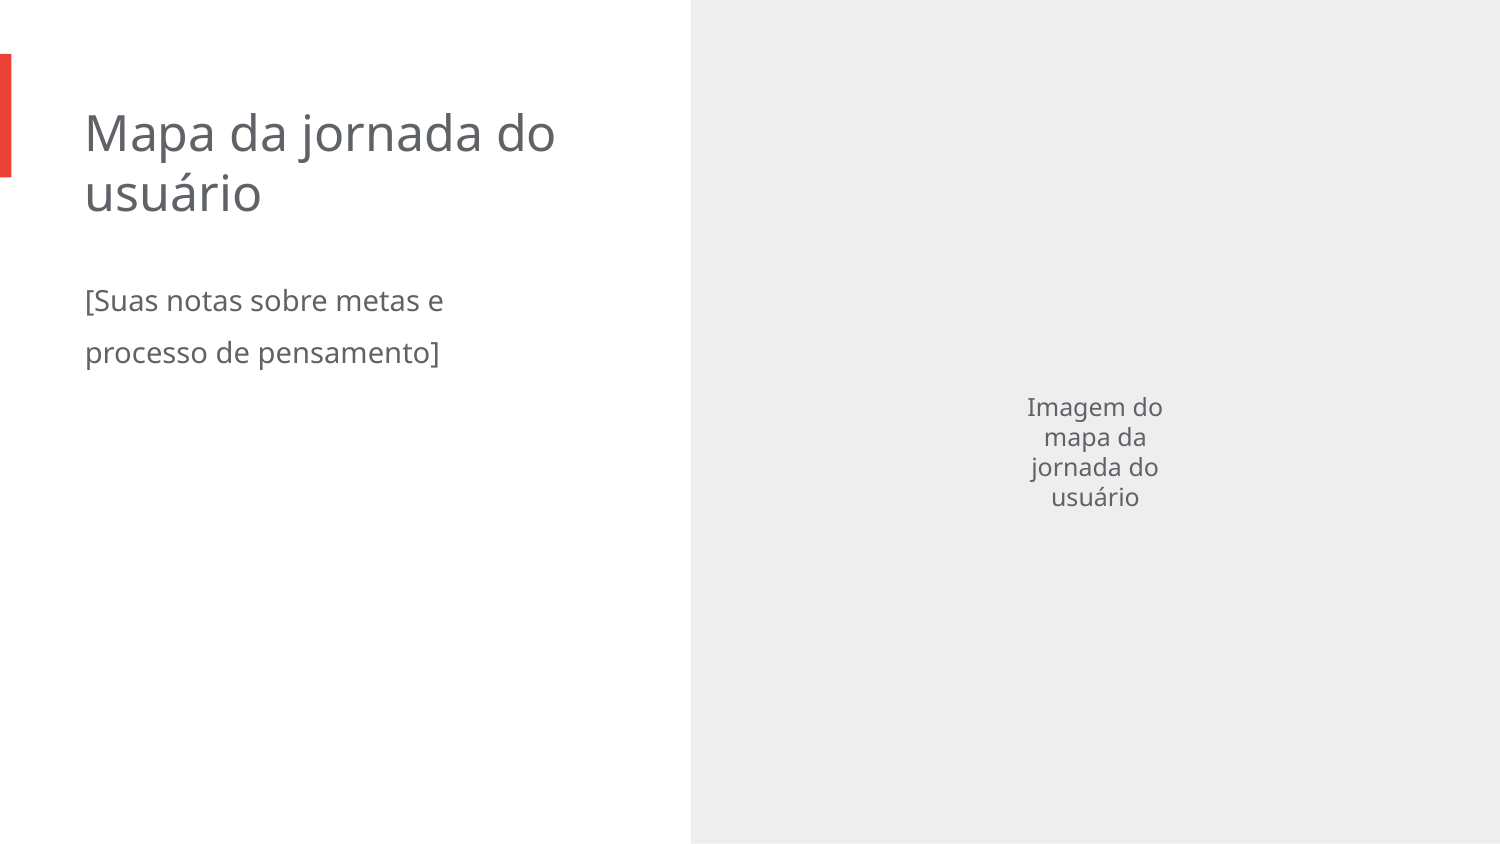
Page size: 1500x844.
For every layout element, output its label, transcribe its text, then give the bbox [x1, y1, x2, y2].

text_box Imagem do mapa da jornada do usuário [986, 376, 1205, 527]
text_box [Suas notas sobre metas e processo de pensamento] [84, 249, 483, 385]
text_box Mapa da jornada do usuário [84, 85, 690, 237]
text_box [690, 0, 1500, 844]
